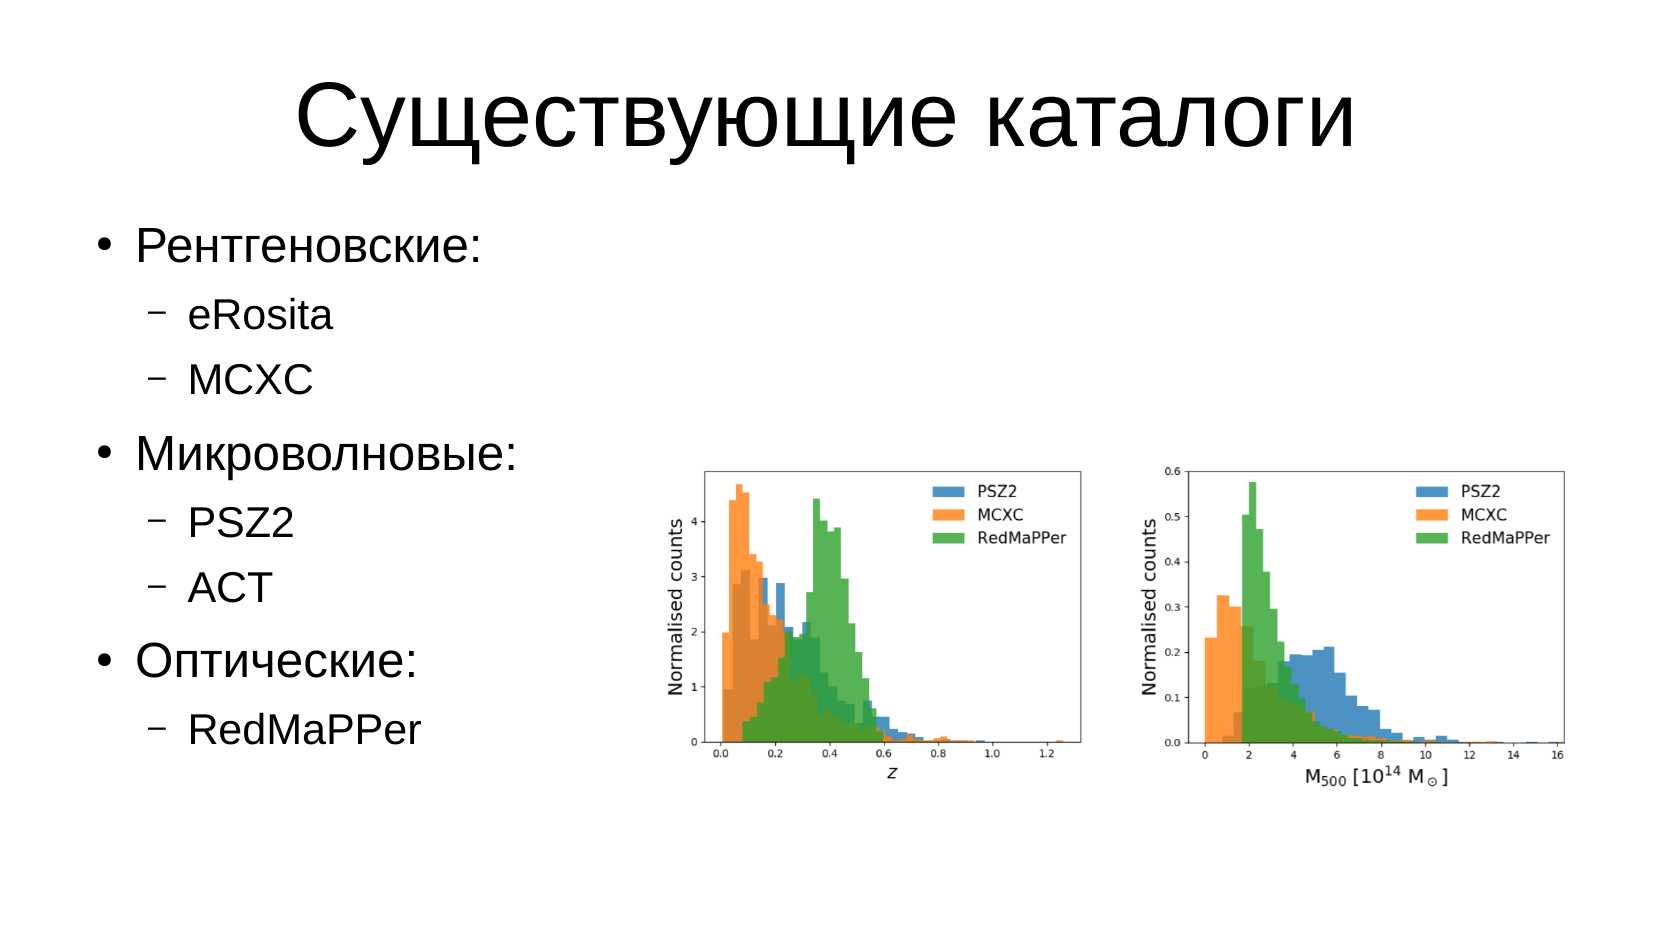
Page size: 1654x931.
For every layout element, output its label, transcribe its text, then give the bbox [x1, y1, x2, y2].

title Существующие каталоги [82, 37, 1571, 193]
picture [645, 449, 1591, 800]
list Рентгеновские: eRosita MCXC Микроволновые: PSZ2 ACT Оптические: RedMaPPer [82, 217, 1571, 758]
